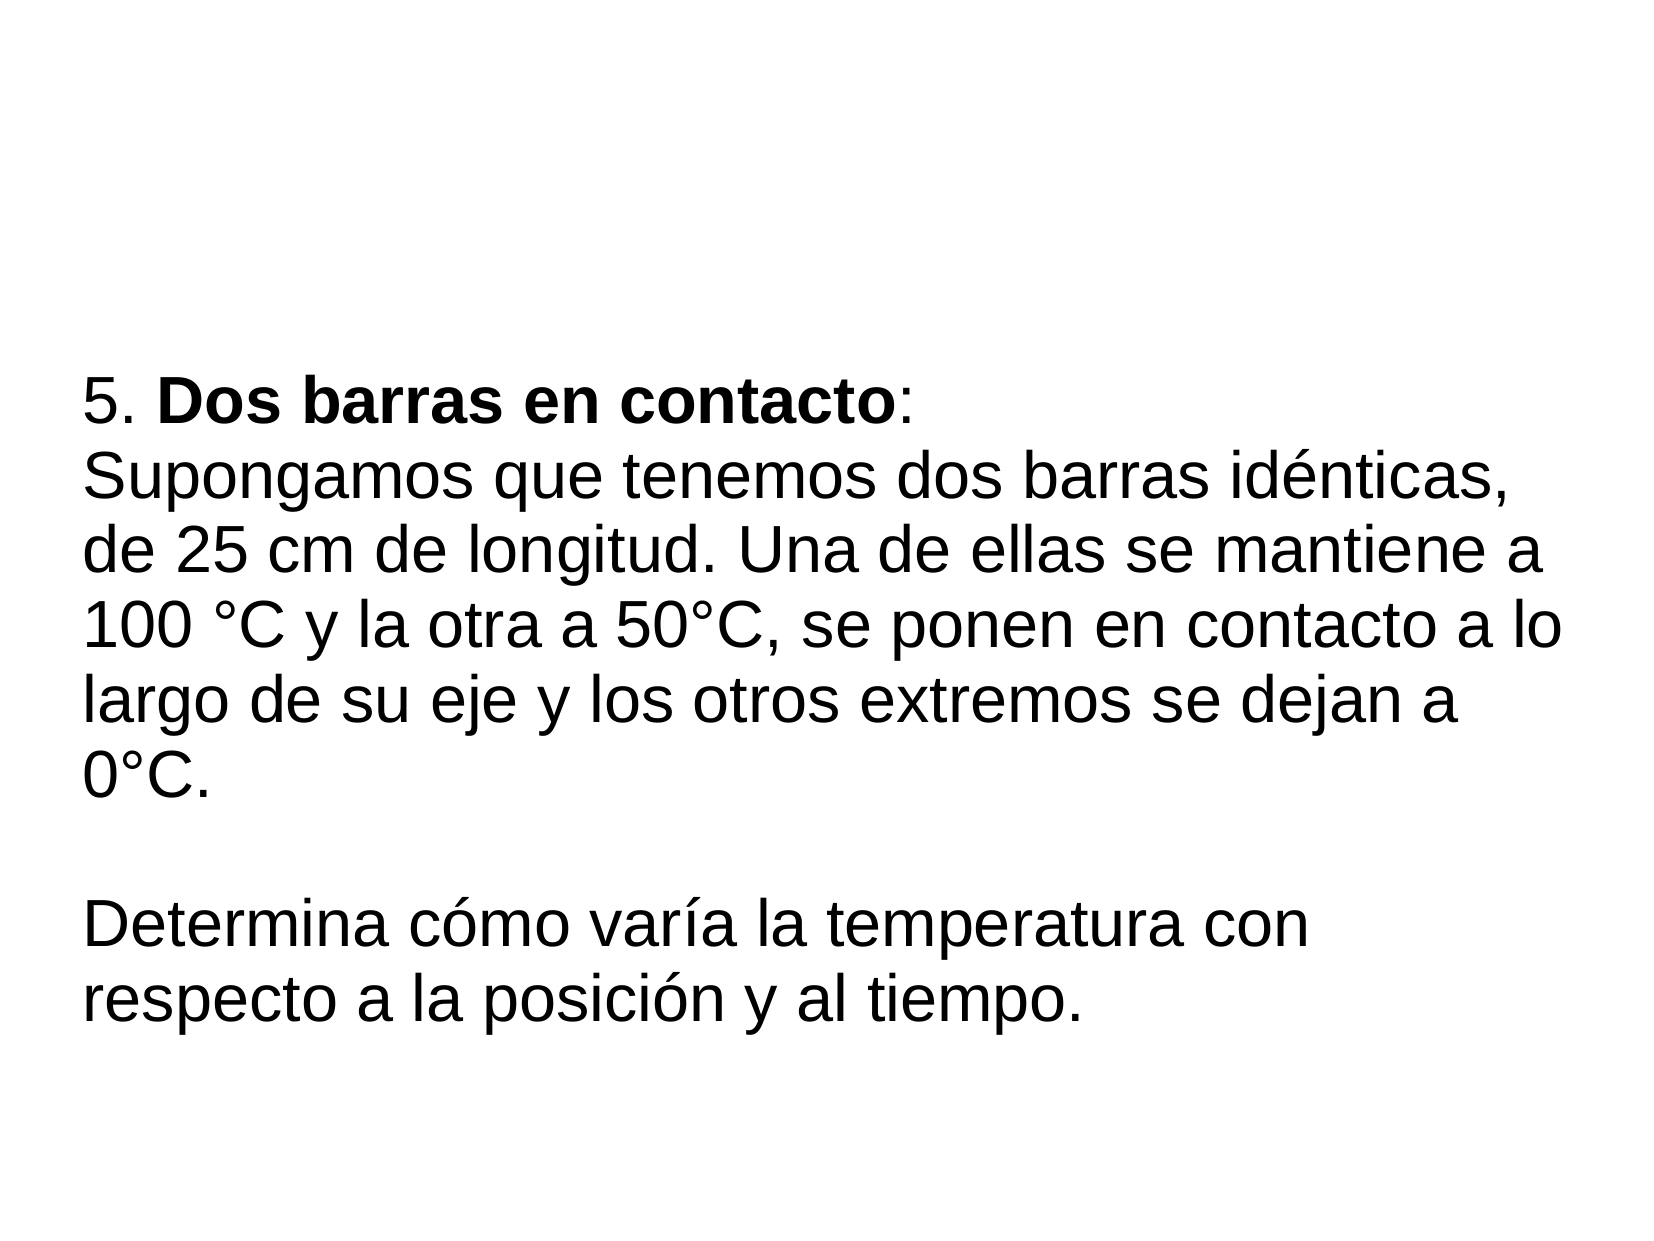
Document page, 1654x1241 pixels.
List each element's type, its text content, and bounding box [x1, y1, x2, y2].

subtitle 5. Dos barras en contacto: Supongamos que tenemos dos barras idénticas, de 25 cm de longitud. Una de ellas se mantiene a 100 °C y la otra a 50°C, se ponen en contacto a lo largo de su eje y los otros extremos se dejan a 0°C. Determina cómo varía la temperatura con respecto a la posición y al tiempo. [82, 297, 1571, 1102]
